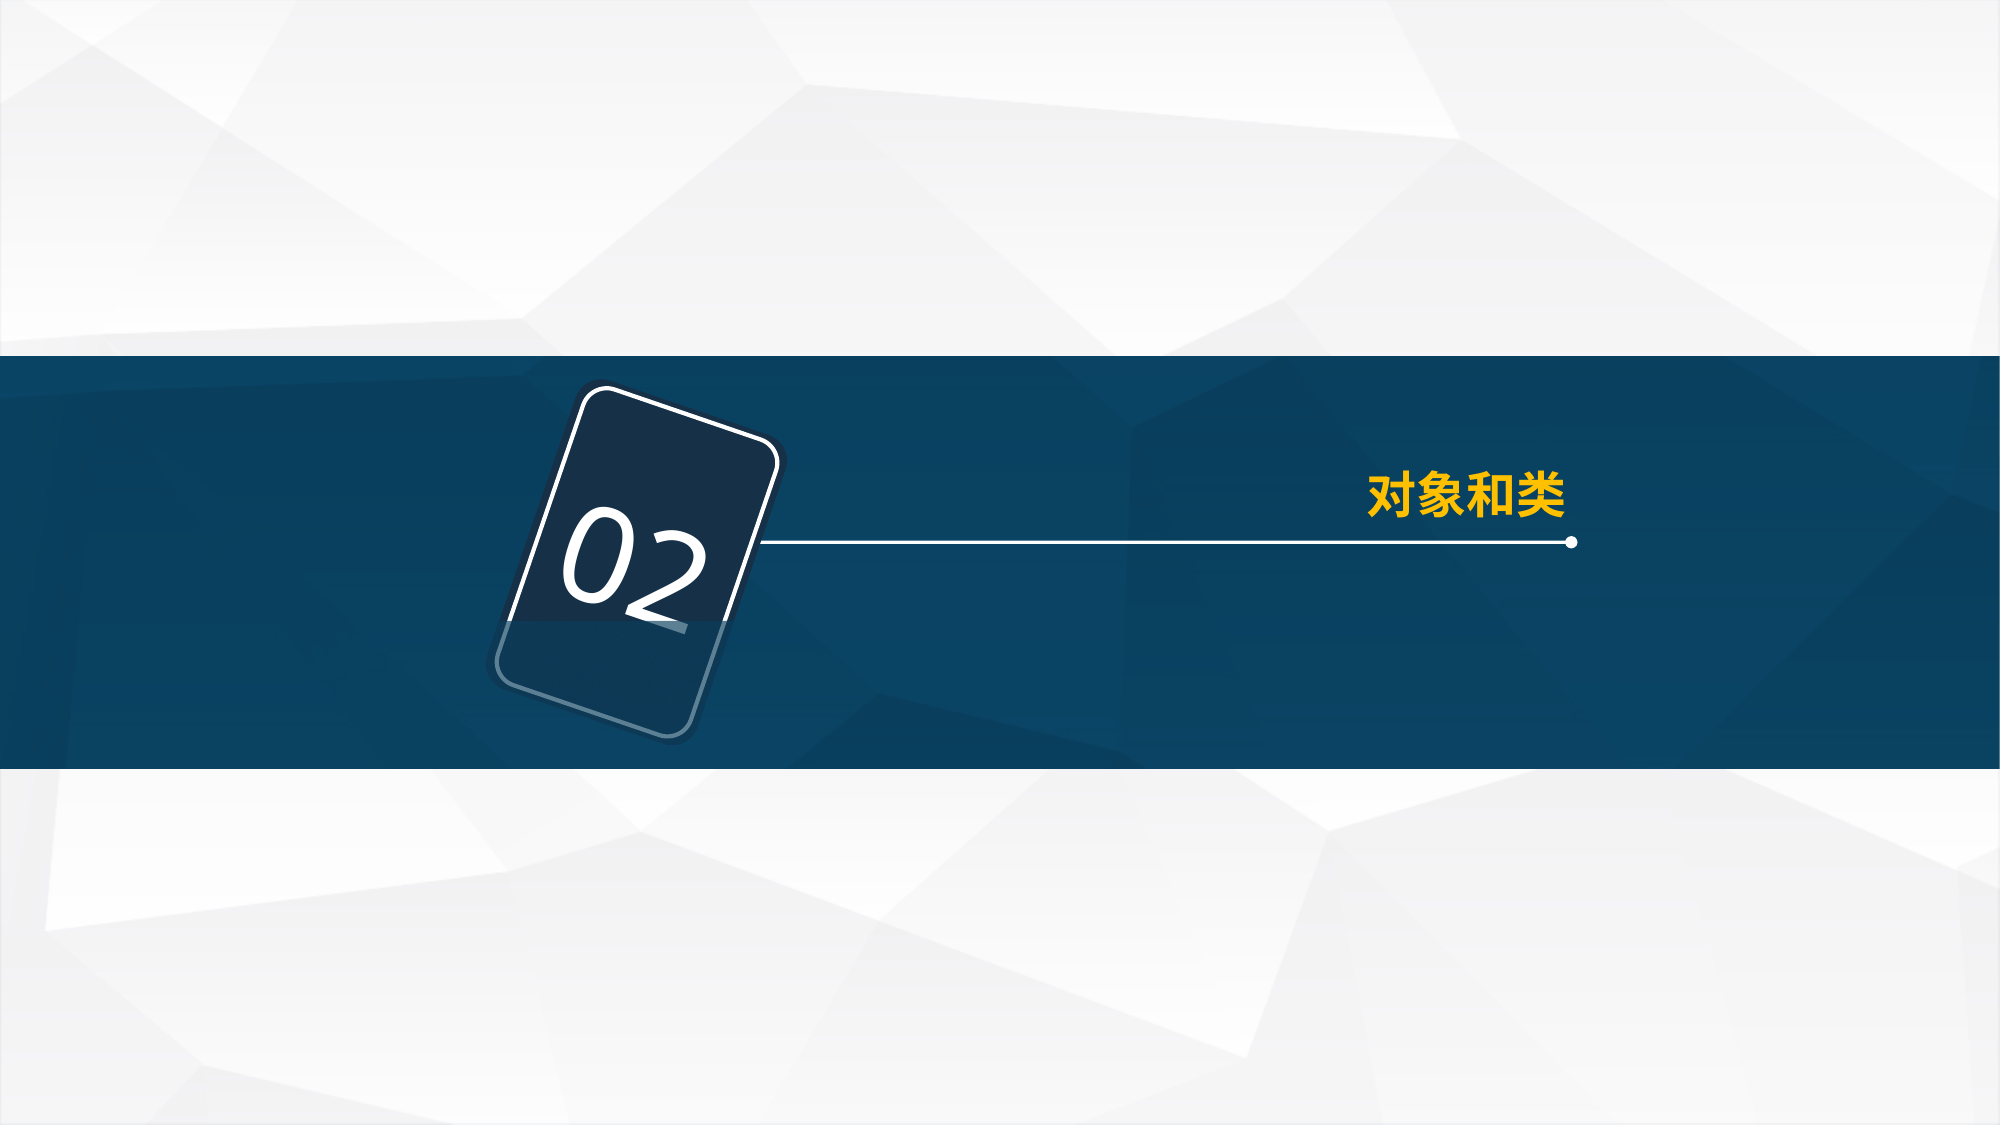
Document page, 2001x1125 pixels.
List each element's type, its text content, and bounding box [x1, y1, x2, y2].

text_box 对象和类 [803, 457, 1567, 543]
text_box [486, 379, 787, 745]
picture [0, 0, 2000, 1125]
text_box 02 [509, 388, 778, 620]
